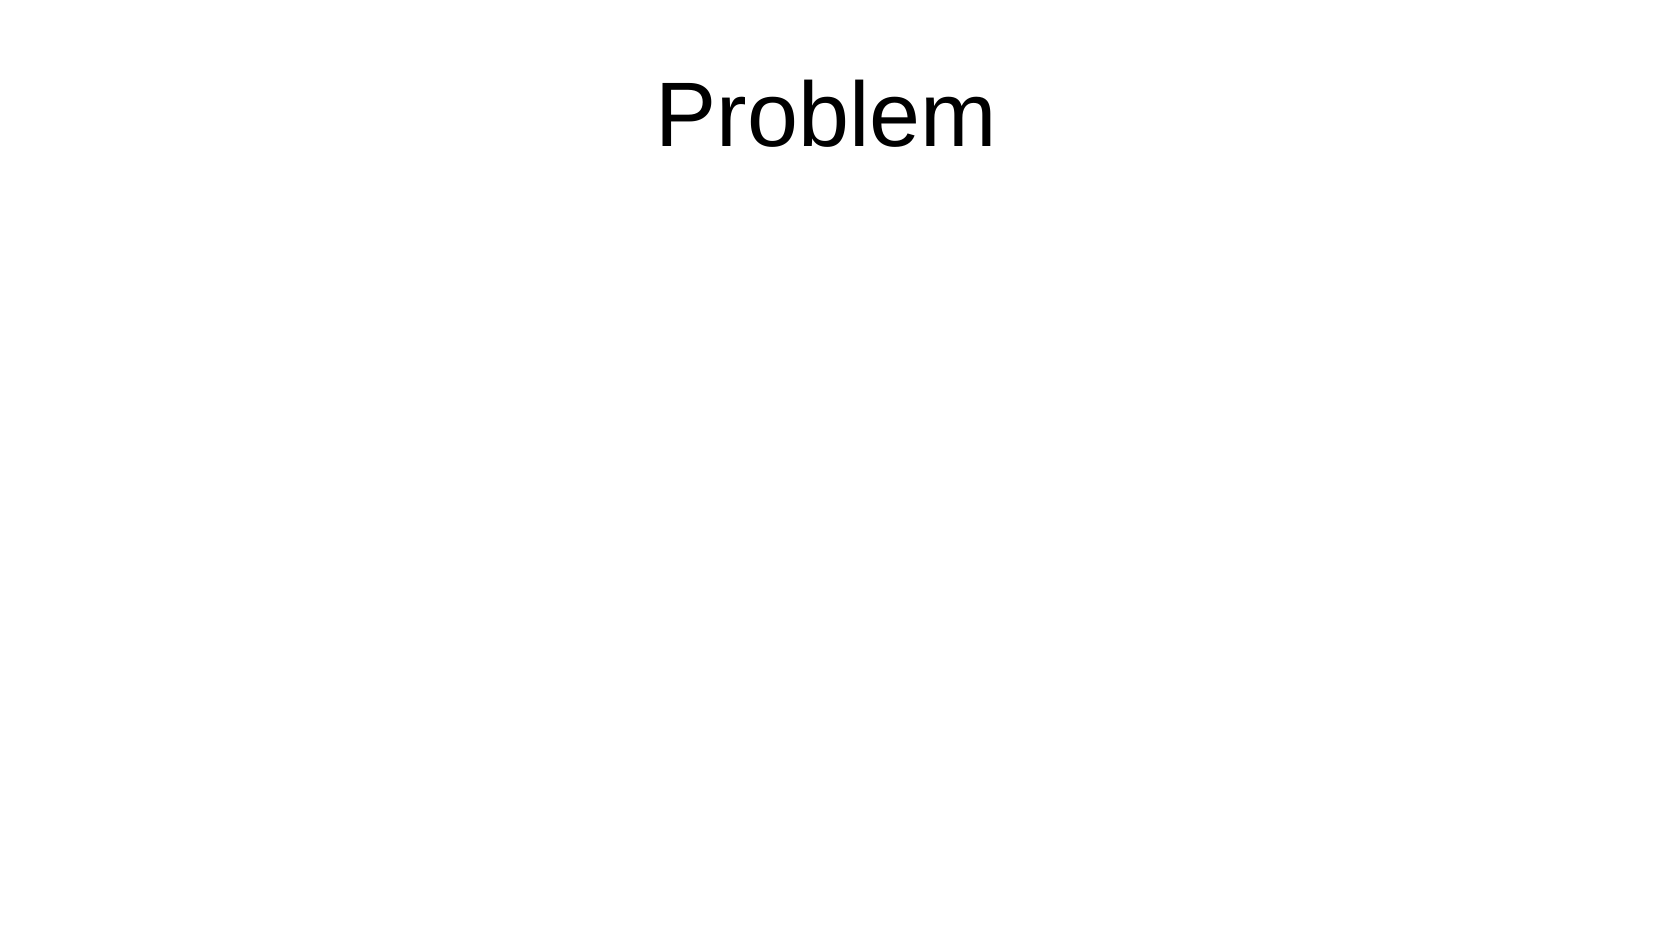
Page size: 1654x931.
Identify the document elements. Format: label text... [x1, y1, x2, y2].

title Problem [82, 37, 1571, 193]
